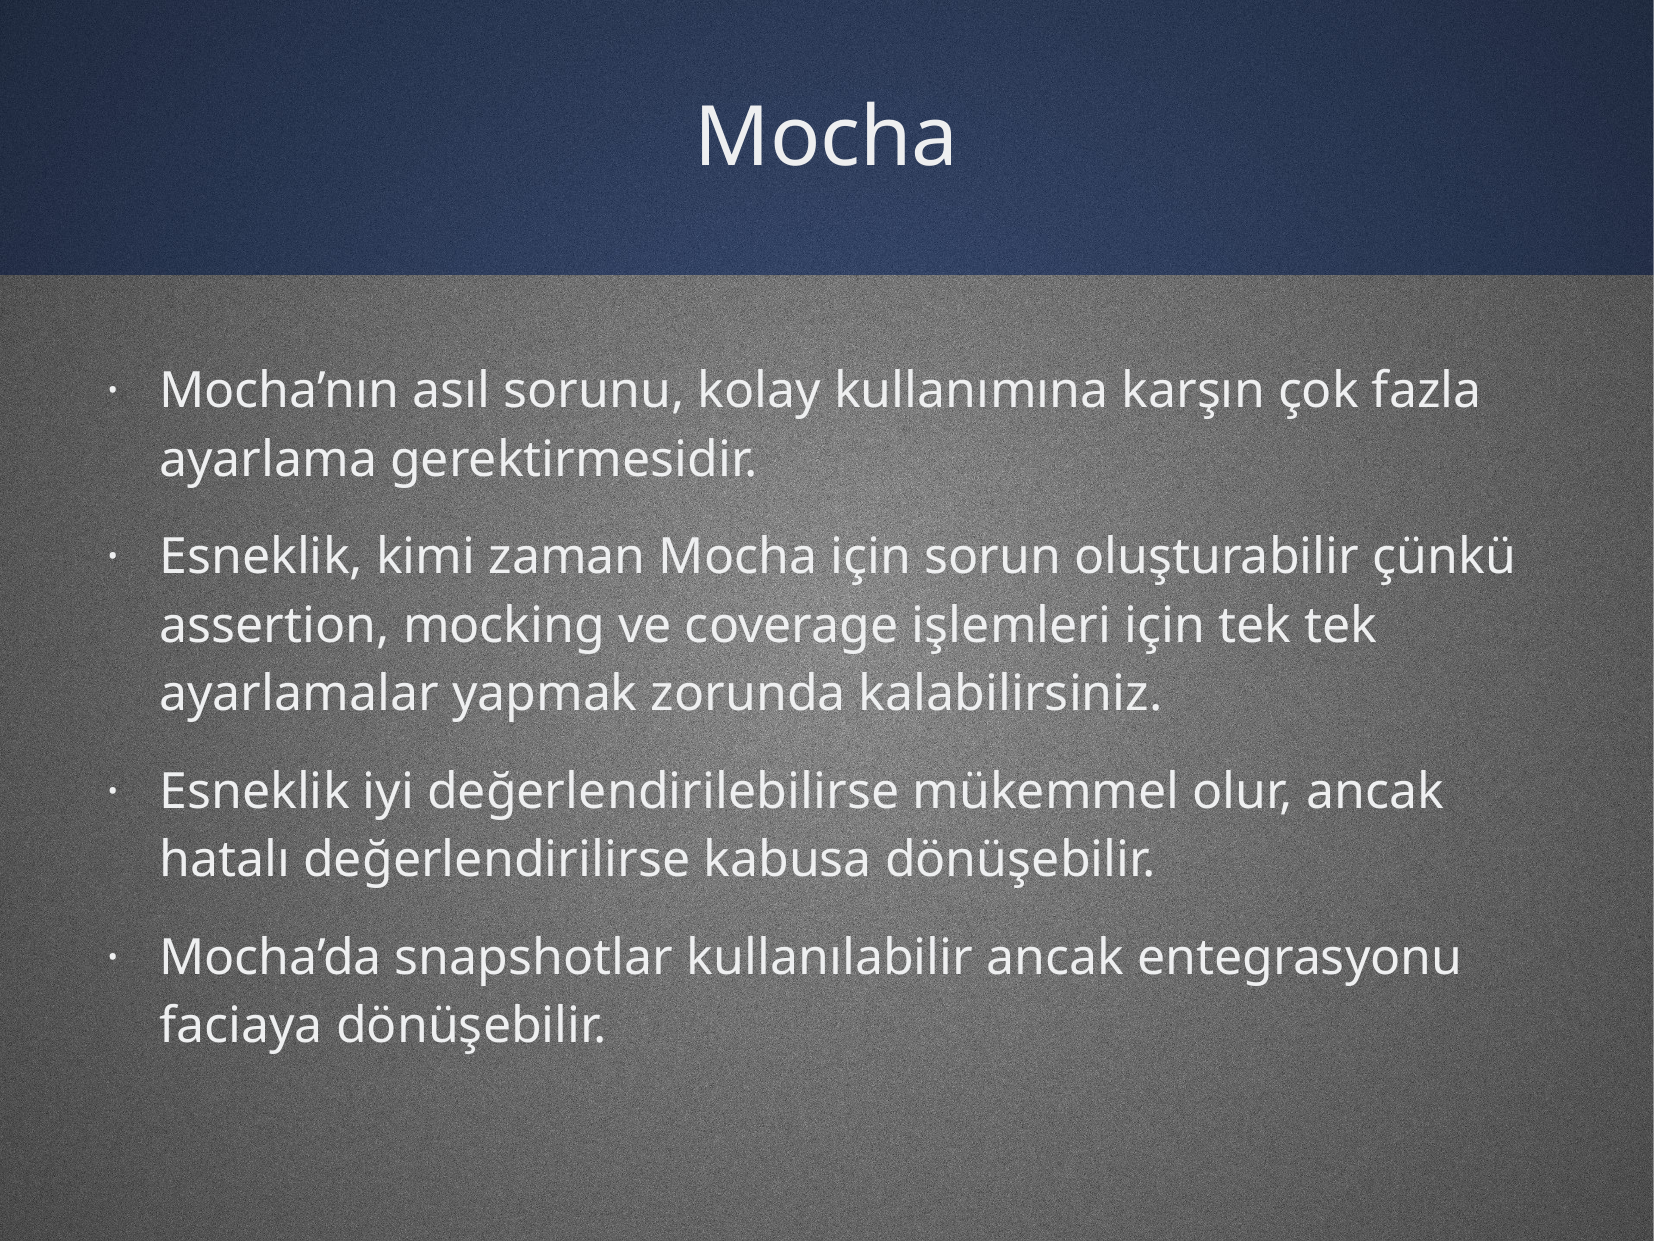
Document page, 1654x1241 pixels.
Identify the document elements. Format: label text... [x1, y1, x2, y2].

title Mocha [88, 29, 1565, 237]
picture [0, 0, 1654, 1241]
list Mocha’nın asıl sorunu, kolay kullanımına karşın çok fazla ayarlama gerektirmesidir. Esneklik, kimi zaman Mocha için sorun oluşturabilir çünkü assertion, mocking ve coverage işlemleri için tek tek ayarlamalar yapmak zorunda kalabilirsiniz. Esneklik iyi değerlendirilebilirse mükemmel olur, ancak hatalı değerlendirilirse kabusa dönüşebilir. Mocha’da snapshotlar kullanılabilir ancak entegrasyonu faciaya dönüşebilir. [88, 354, 1565, 1063]
